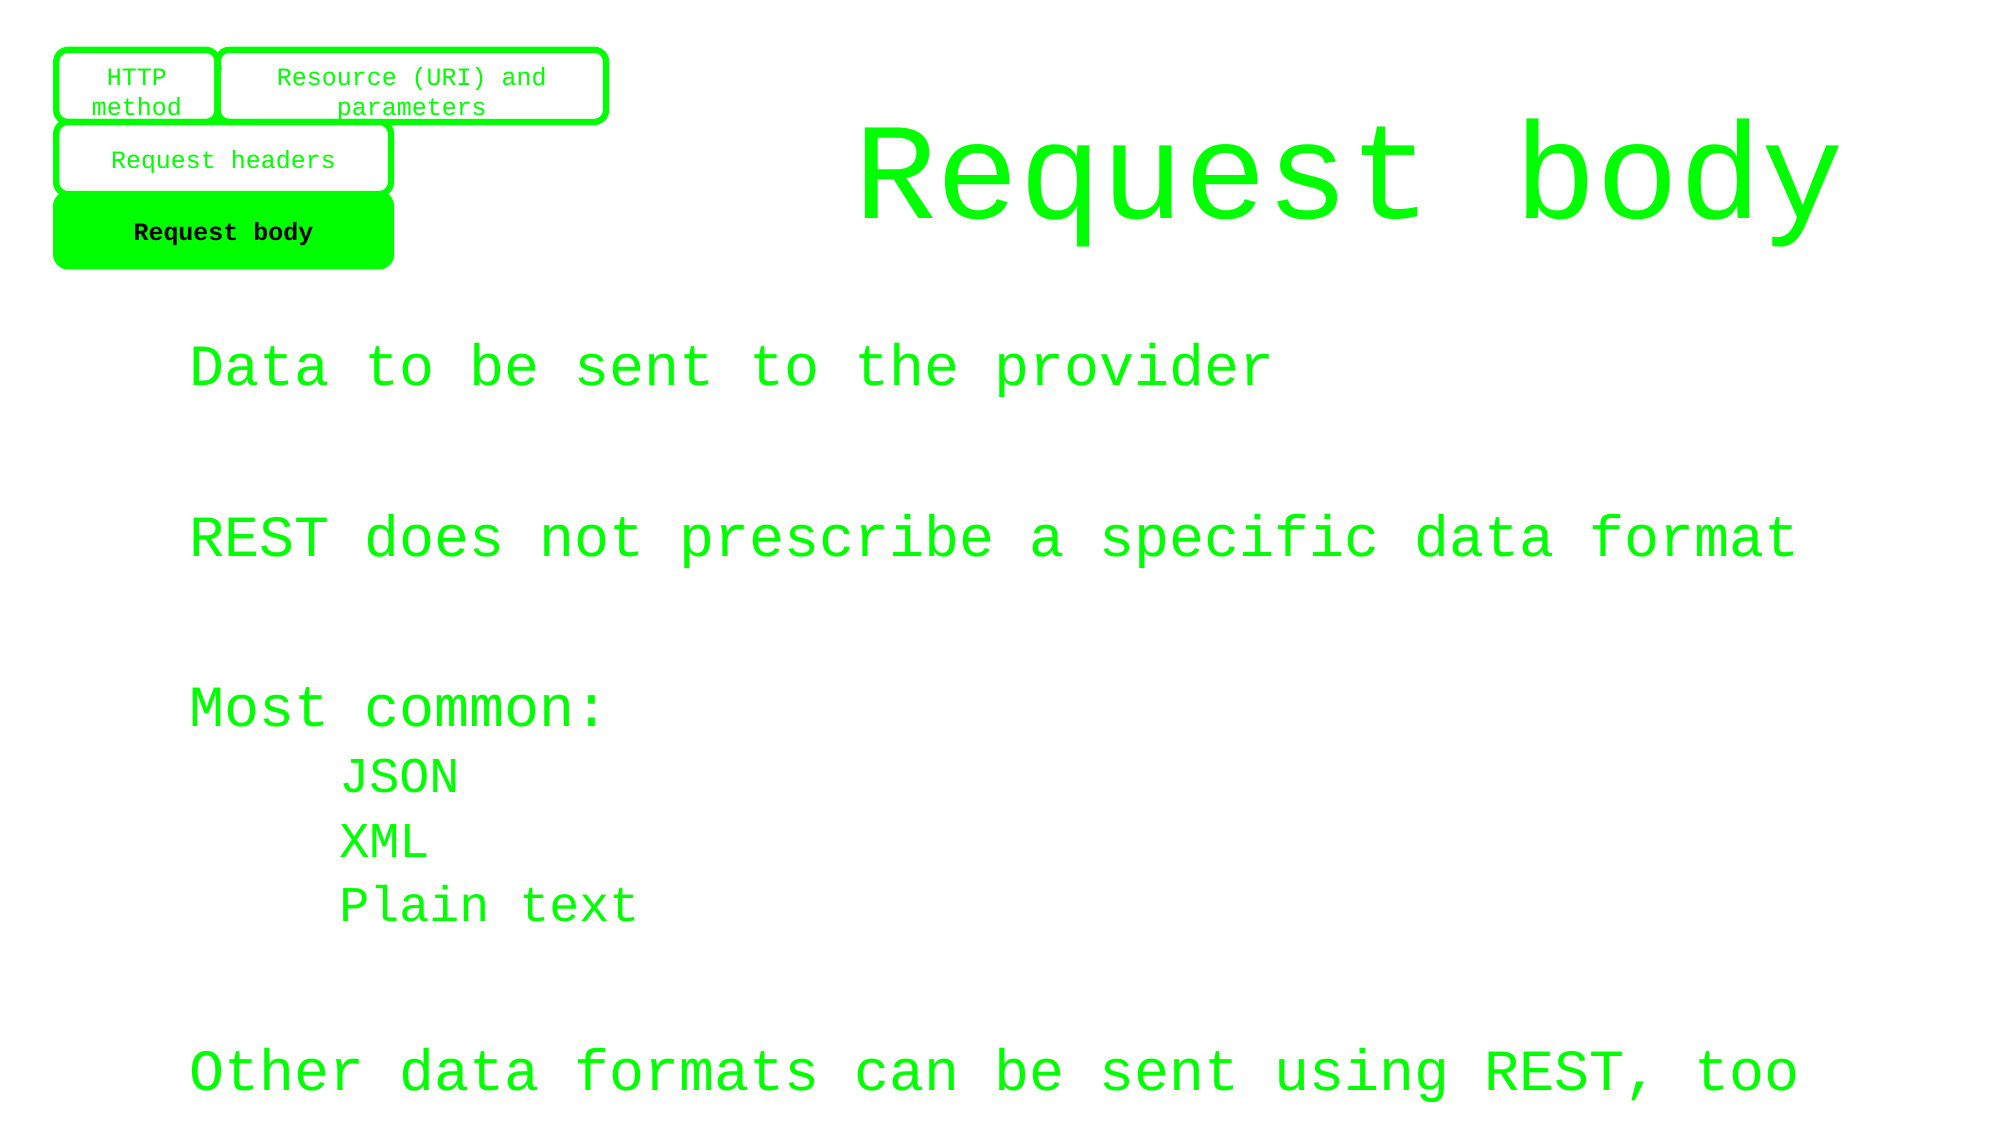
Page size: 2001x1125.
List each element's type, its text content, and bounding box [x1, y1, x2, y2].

text_box Resource (URI) and parameters [217, 49, 607, 123]
text_box Request headers [56, 121, 392, 194]
text_box Request body [699, 73, 2000, 256]
text_box HTTP method [56, 49, 217, 122]
list Data to be sent to the provider REST does not prescribe a specific data format Most common: JSON XML Plain text Other data formats can be sent using REST, too [136, 327, 1965, 1116]
text_box Request body [56, 194, 392, 267]
